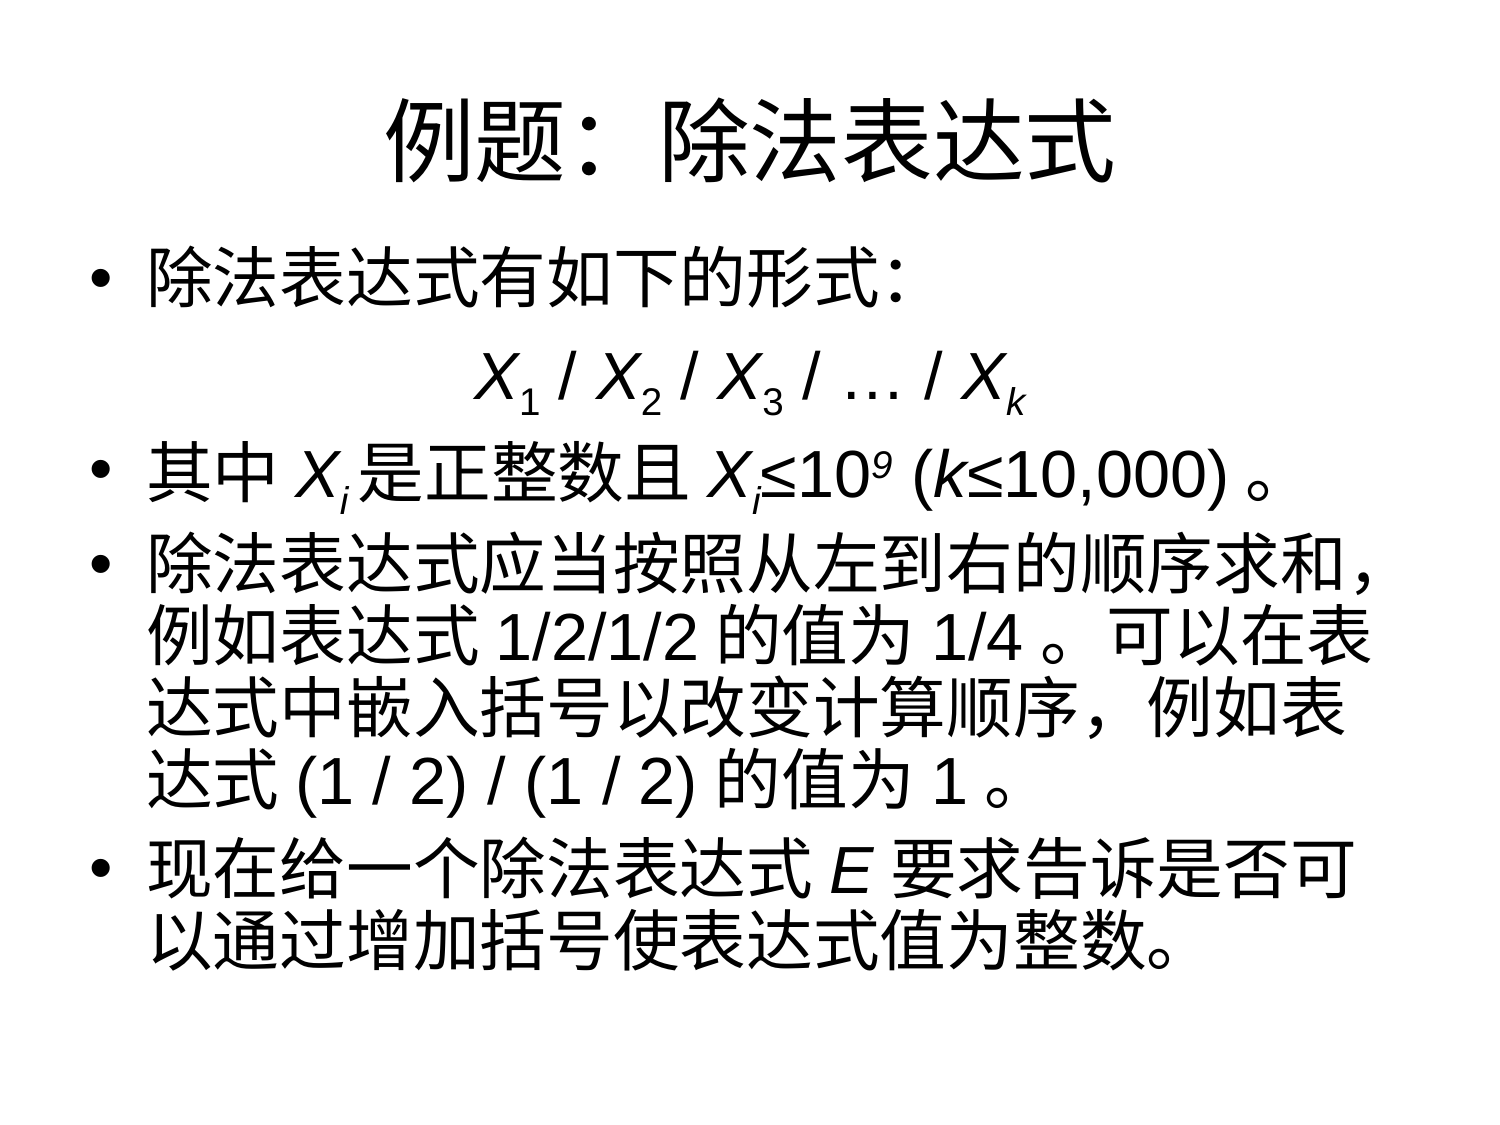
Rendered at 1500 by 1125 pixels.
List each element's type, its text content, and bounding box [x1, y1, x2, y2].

list 除法表达式有如下的形式： X1 / X2 / X3 / … / Xk 其中Xi是正整数且Xi≤109 (k≤10,000)。 除法表达式应当按照从左到右的顺序求和，例如表达式1/2/1/2的值为1/4。可以在表达式中嵌入括号以改变计算顺序，例如表达式(1 / 2) / (1 / 2)的值为1。 现在给一个除法表达式E要求告诉是否可以通过增加括号使表达式值为整数。 [75, 237, 1426, 1013]
title 例题：除法表达式 [75, 45, 1426, 233]
